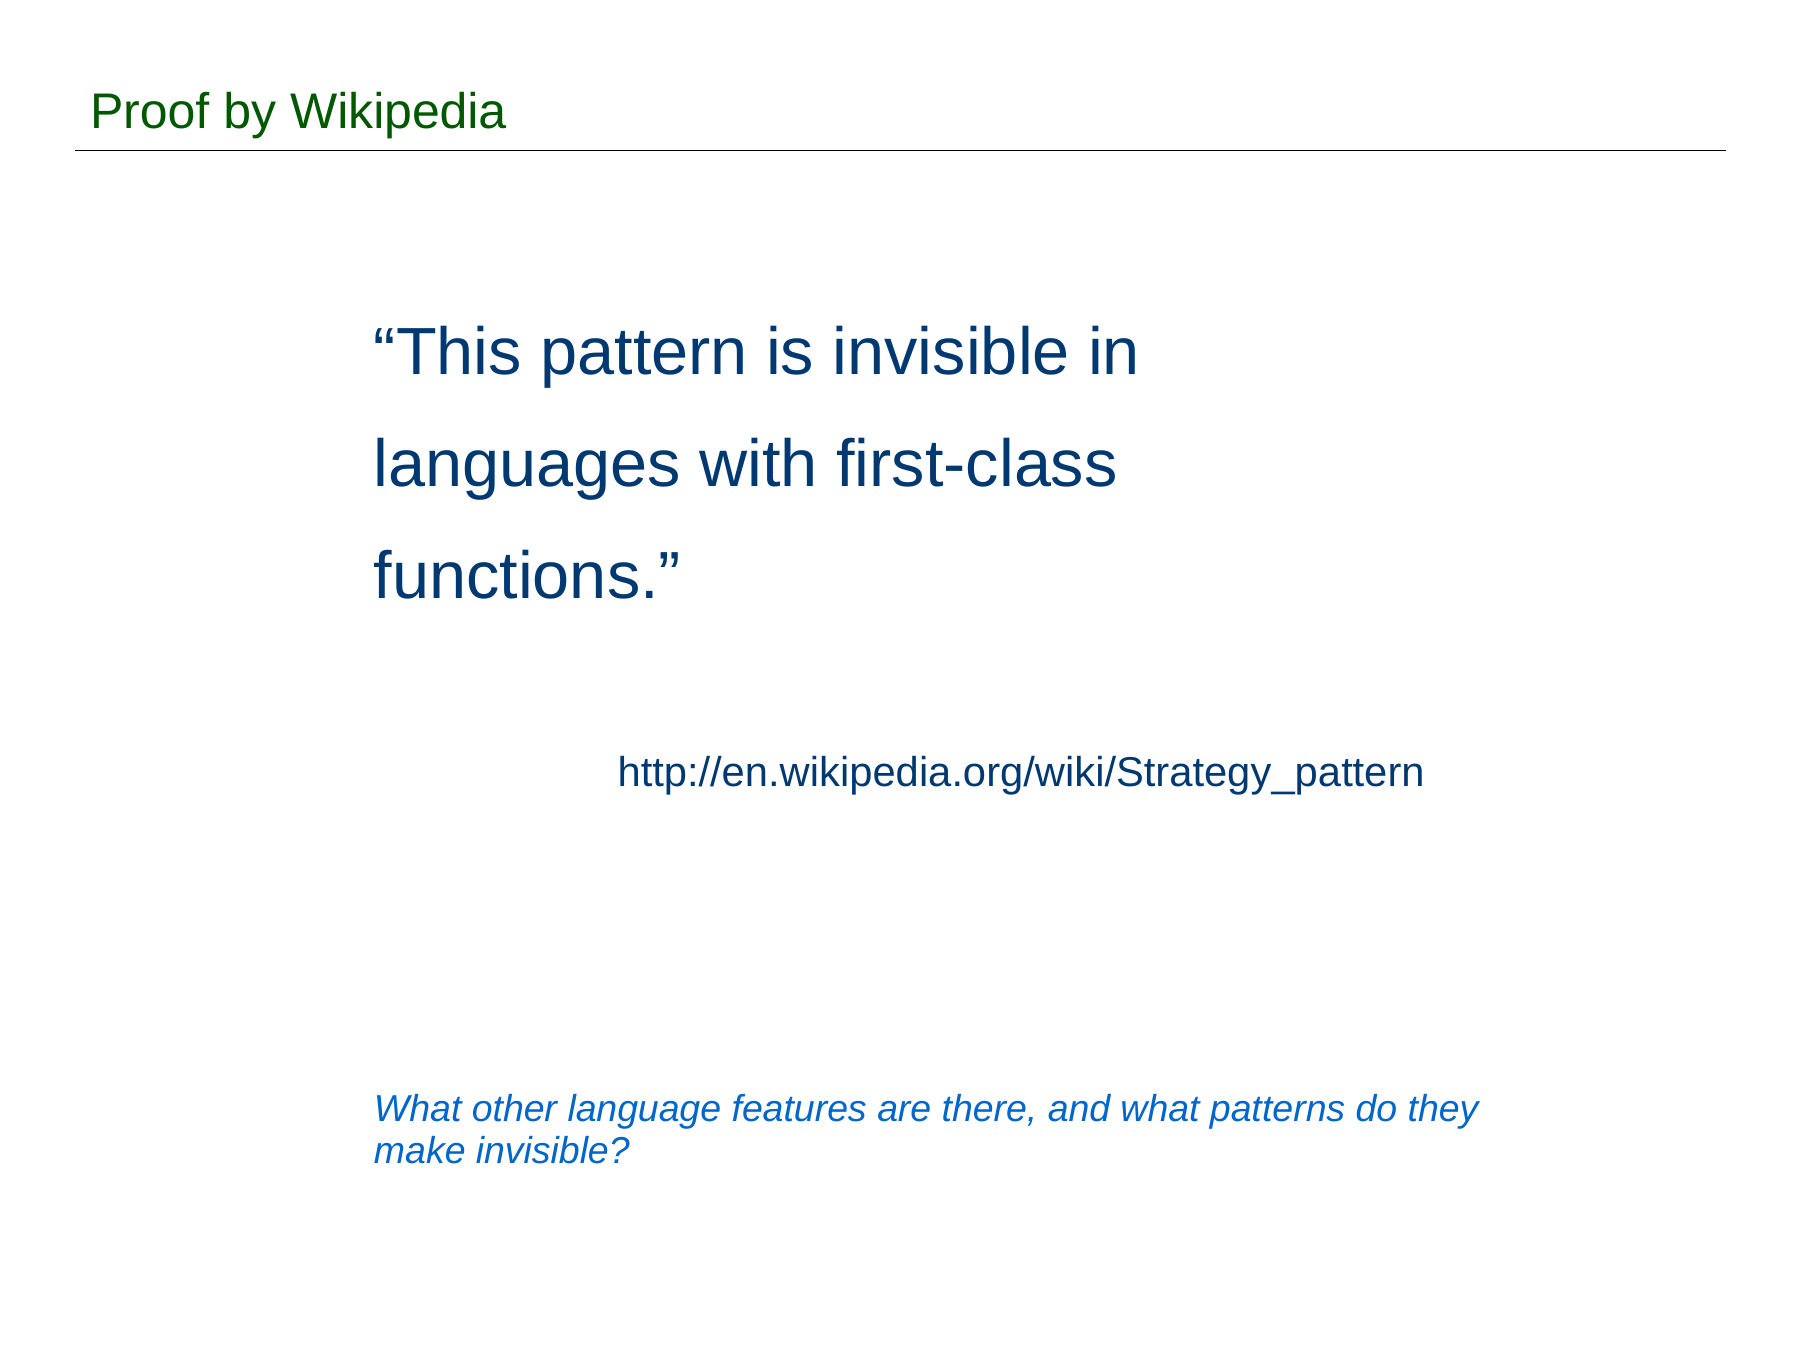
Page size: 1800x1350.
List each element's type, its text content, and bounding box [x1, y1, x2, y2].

text_box What other language features are there, and what patterns do they make invisible? [359, 1080, 1560, 1179]
text_box “This pattern is invisible in languages with first-class functions.” http://en.wikipedia.org/wiki/Strategy_pattern [359, 269, 1441, 1080]
title Proof by Wikipedia [90, 38, 1710, 147]
